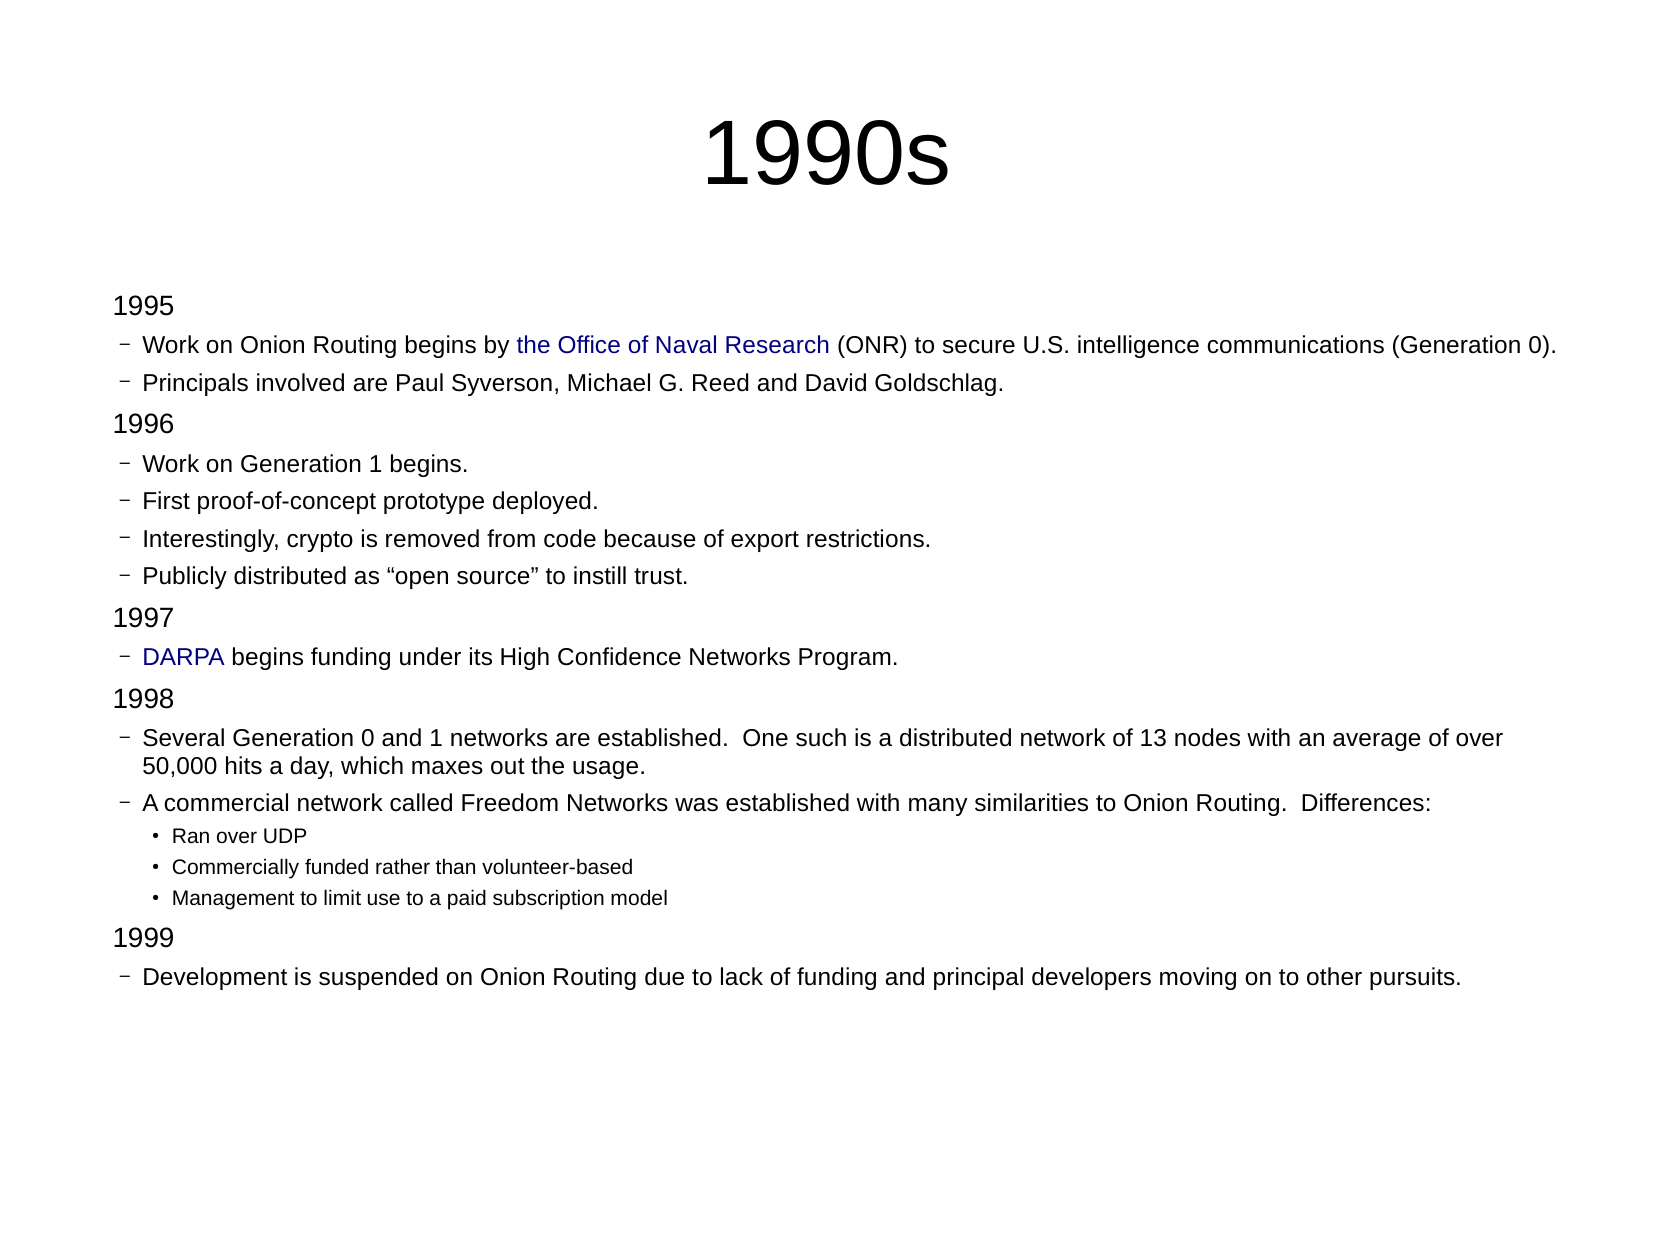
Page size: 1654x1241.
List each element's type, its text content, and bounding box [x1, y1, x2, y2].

list 1995 Work on Onion Routing begins by the Office of Naval Research (ONR) to secure U.S. intelligence communications (Generation 0). Principals involved are Paul Syverson, Michael G. Reed and David Goldschlag. 1996 Work on Generation 1 begins. First proof-of-concept prototype deployed. Interestingly, crypto is removed from code because of export restrictions. Publicly distributed as “open source” to instill trust. 1997 DARPA begins funding under its High Confidence Networks Program. 1998 Several Generation 0 and 1 networks are established. One such is a distributed network of 13 nodes with an average of over 50,000 hits a day, which maxes out the usage. A commercial network called Freedom Networks was established with many similarities to Onion Routing. Differences: Ran over UDP Commercially funded rather than volunteer-based Management to limit use to a paid subscription model 1999 Development is suspended on Onion Routing due to lack of funding and principal developers moving on to other pursuits. [82, 290, 1571, 1010]
title 1990s [82, 49, 1571, 257]
